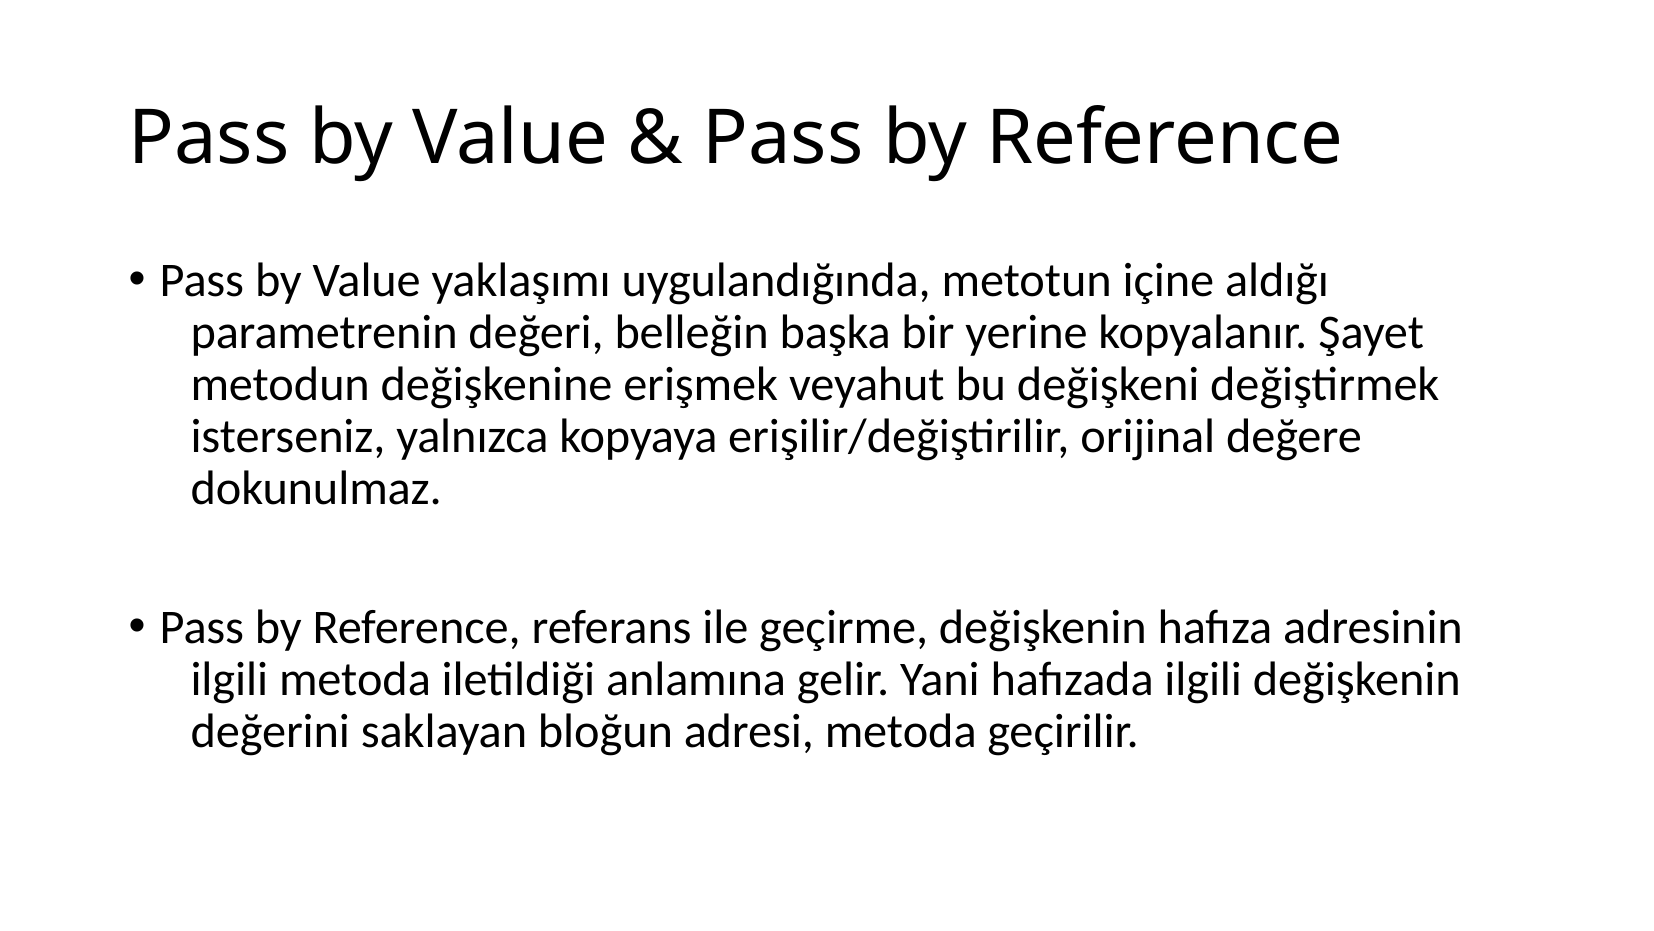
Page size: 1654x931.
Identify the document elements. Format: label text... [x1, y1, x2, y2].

list Pass by Value yaklaşımı uygulandığında, metotun içine aldığı parametrenin değeri, belleğin başka bir yerine kopyalanır. Şayet metodun değişkenine erişmek veyahut bu değişkeni değiştirmek isterseniz, yalnızca kopyaya erişilir/değiştirilir, orijinal değere dokunulmaz. Pass by Reference, referans ile geçirme, değişkenin hafıza adresinin ilgili metoda iletildiği anlamına gelir. Yani hafızada ilgili değişkenin değerini saklayan bloğun adresi, metoda geçirilir. [113, 247, 1540, 838]
title Pass by Value & Pass by Reference [113, 49, 1540, 230]
